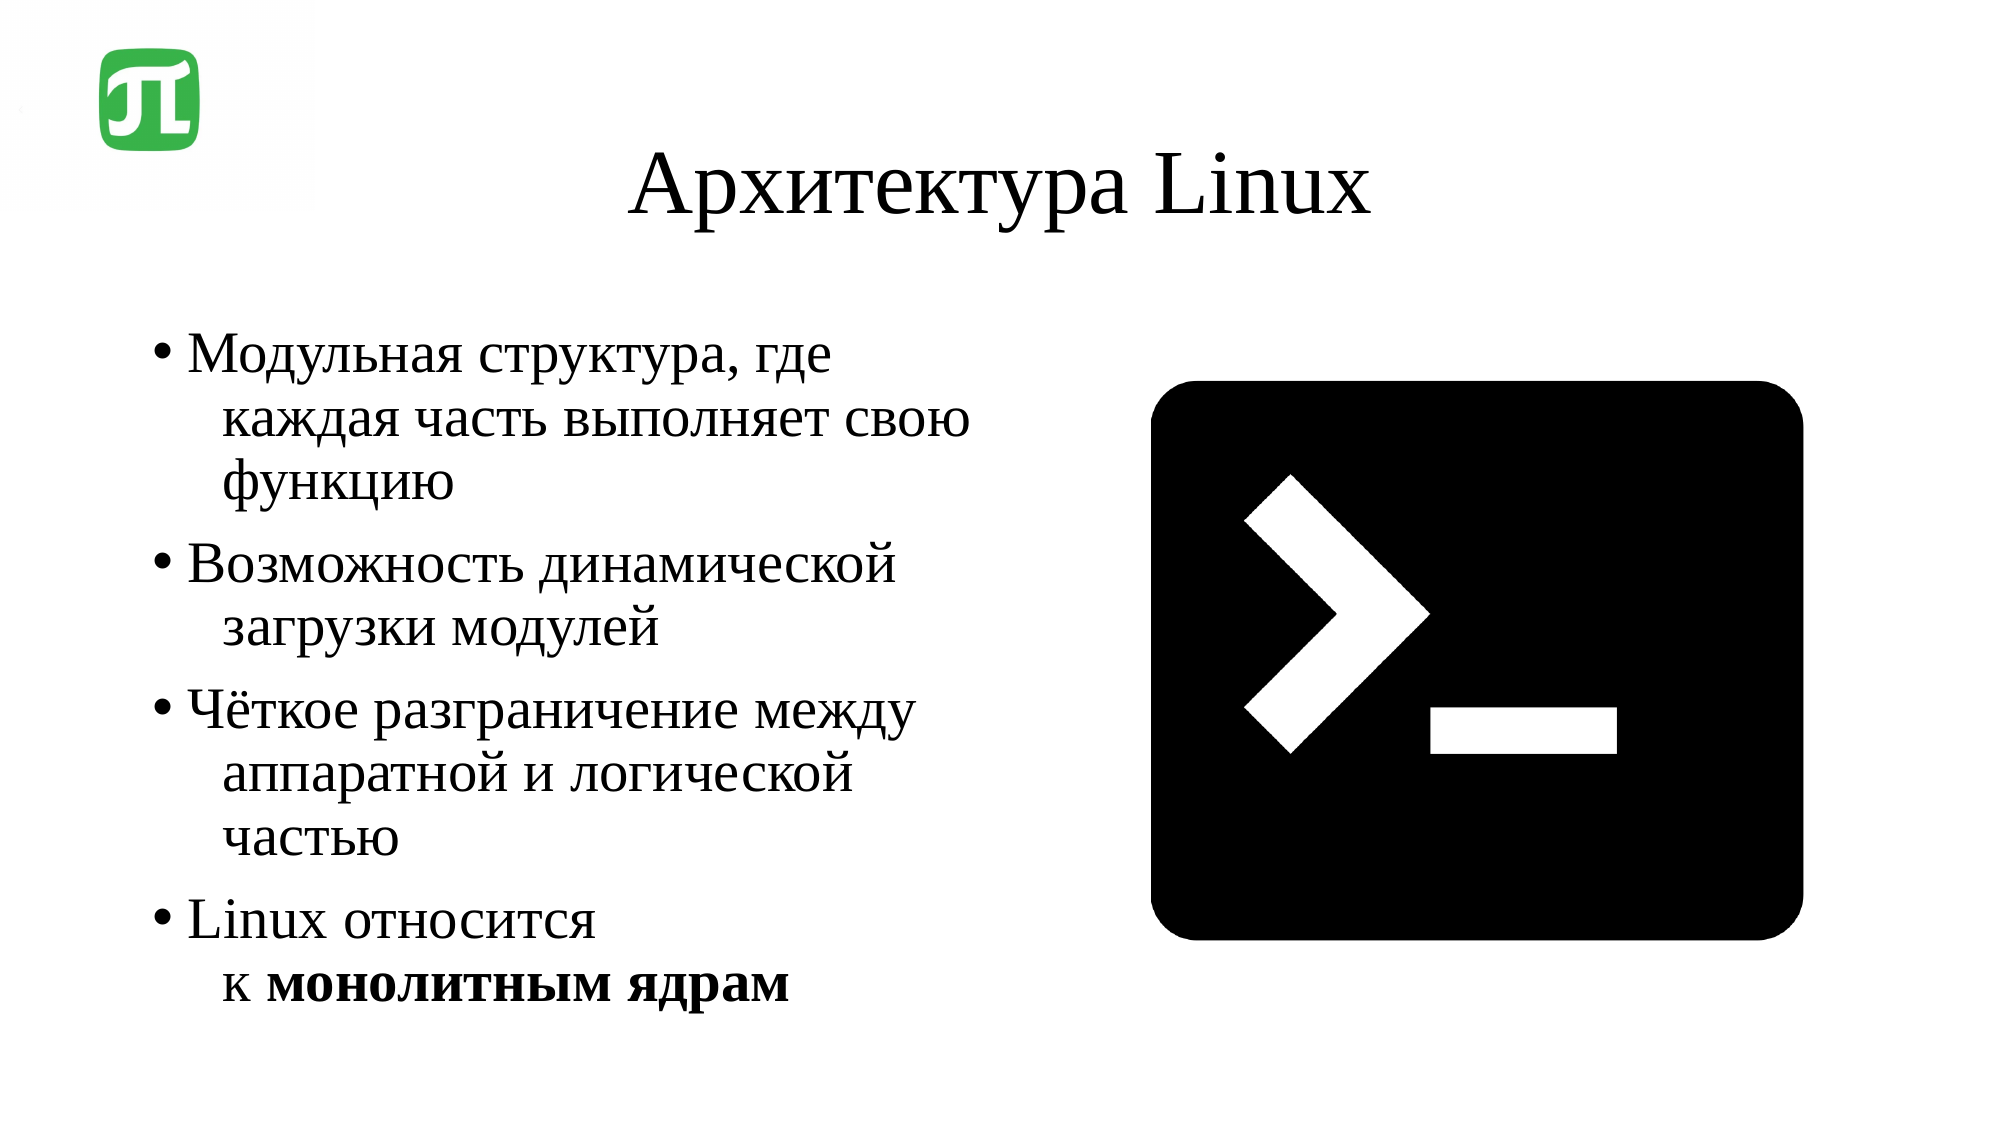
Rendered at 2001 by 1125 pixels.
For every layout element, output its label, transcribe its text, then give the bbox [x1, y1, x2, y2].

title Архитектура Linux [137, 75, 1863, 293]
picture [1151, 288, 1804, 1034]
picture [0, 0, 315, 211]
list Модульная структура, где каждая часть выполняет свою функцию Возможность динамической загрузки модулей Чёткое разграничение между аппаратной и логической частью Linux относится к монолитным ядрам [137, 314, 1004, 1029]
